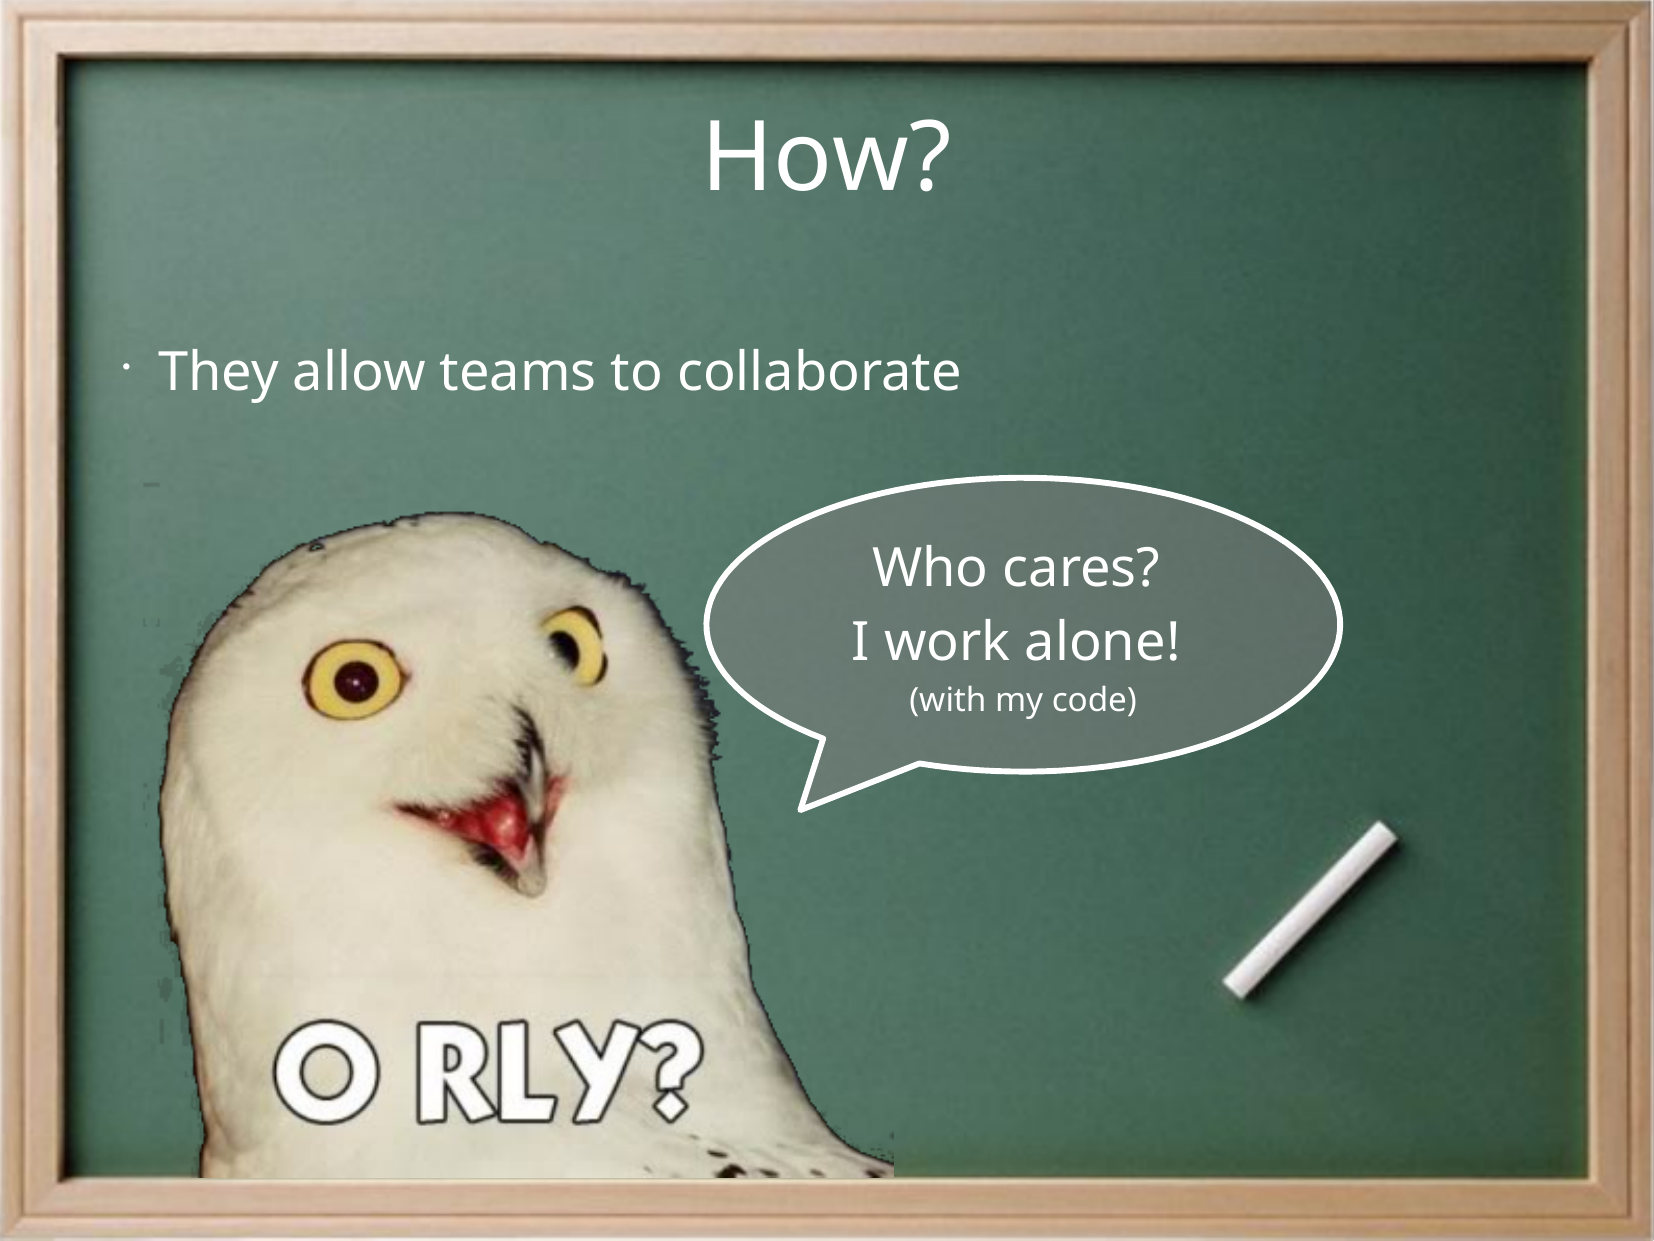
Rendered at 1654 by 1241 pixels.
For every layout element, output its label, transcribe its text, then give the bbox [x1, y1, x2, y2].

picture [0, 0, 1654, 1241]
text_box They allow teams to collaborate [107, 325, 1465, 421]
text_box Who cares? I work alone! (with my code) [706, 477, 1341, 811]
title How? [82, 49, 1571, 257]
